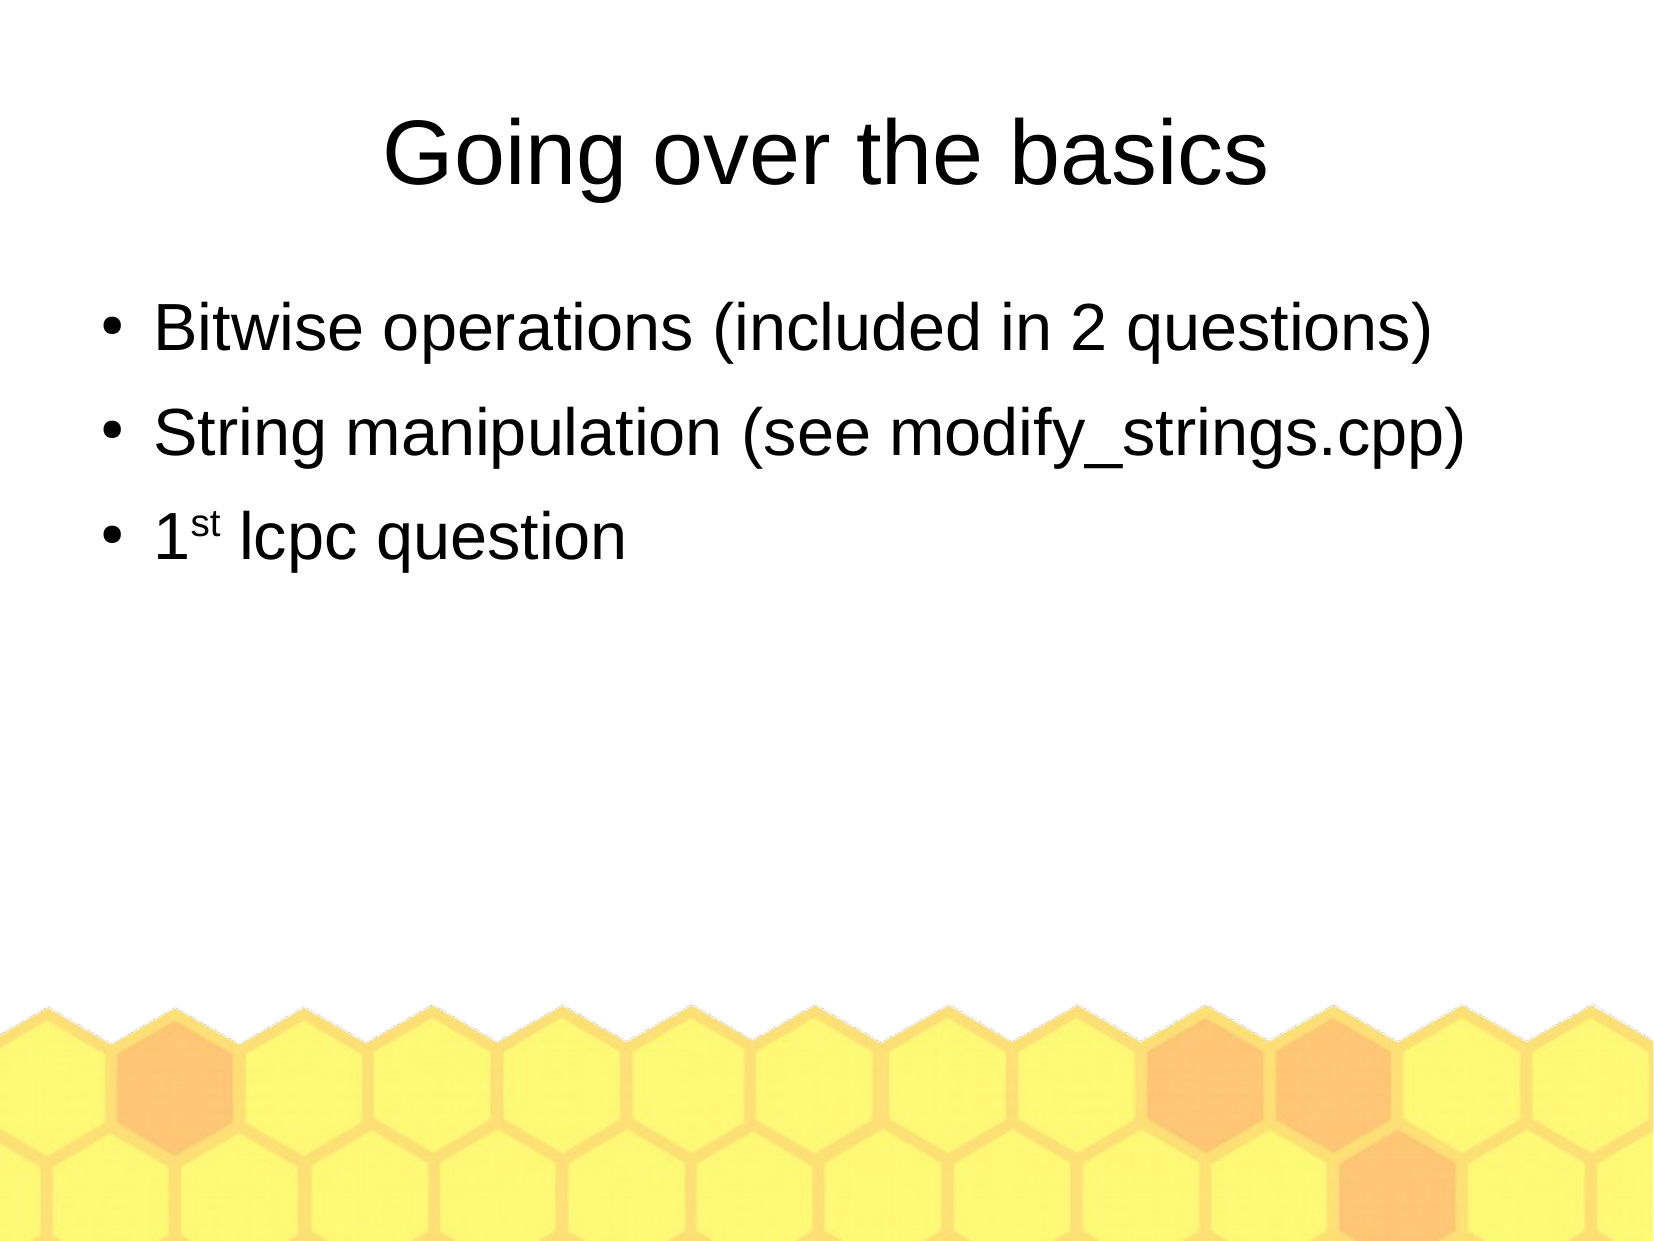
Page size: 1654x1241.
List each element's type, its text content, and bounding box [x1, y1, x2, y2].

title Going over the basics [82, 49, 1571, 257]
picture [0, 1001, 1654, 1241]
list Bitwise operations (included in 2 questions) String manipulation (see modify_strings.cpp) 1st lcpc question [82, 290, 1571, 1010]
